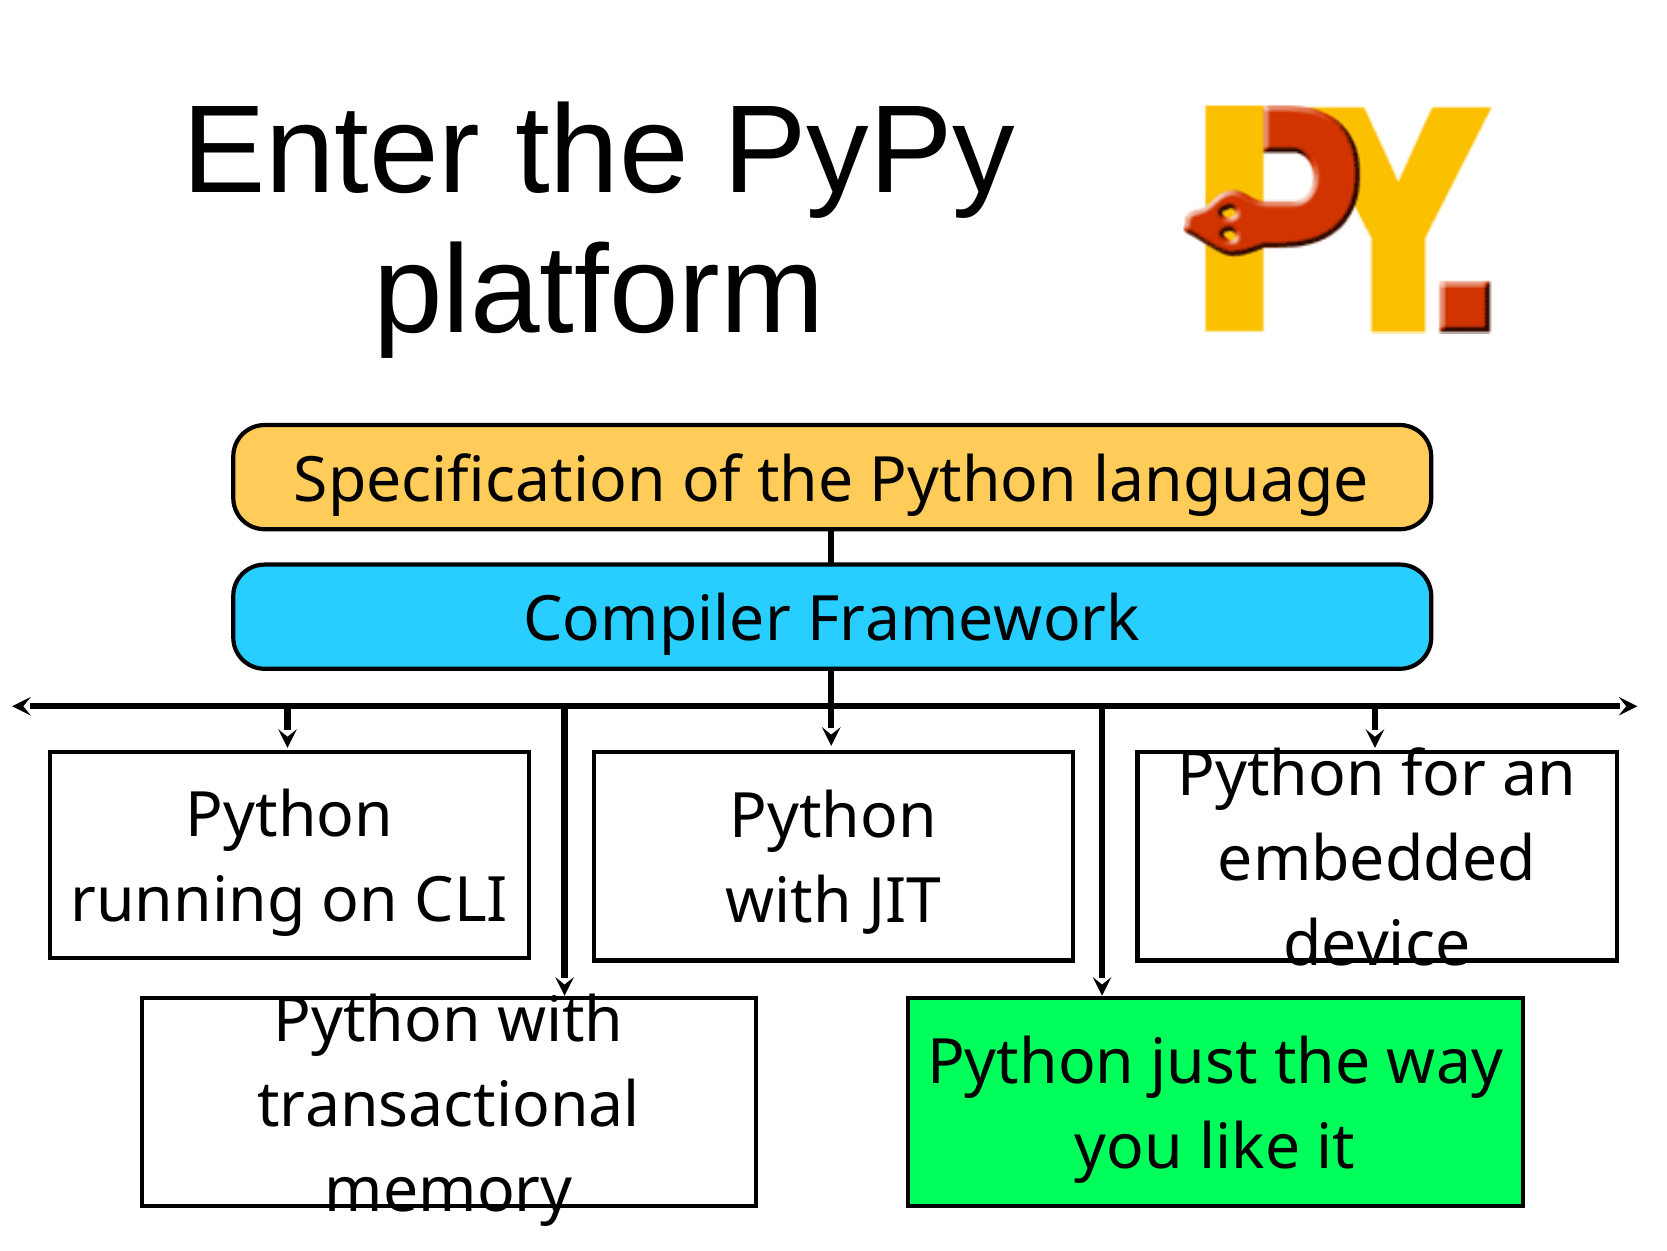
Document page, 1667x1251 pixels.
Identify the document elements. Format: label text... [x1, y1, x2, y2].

text_box Python with JIT [593, 752, 1073, 961]
text_box Compiler Framework [233, 564, 1432, 669]
picture [1183, 104, 1494, 334]
text_box Python for an embedded device [1137, 752, 1617, 961]
text_box Python running on CLI [50, 752, 530, 959]
text_box Python with transactional memory [141, 997, 757, 1207]
text_box Specification of the Python language [233, 425, 1432, 530]
text_box Python just the way you like it [908, 997, 1523, 1207]
title Enter the PyPy platform [37, 62, 1161, 376]
